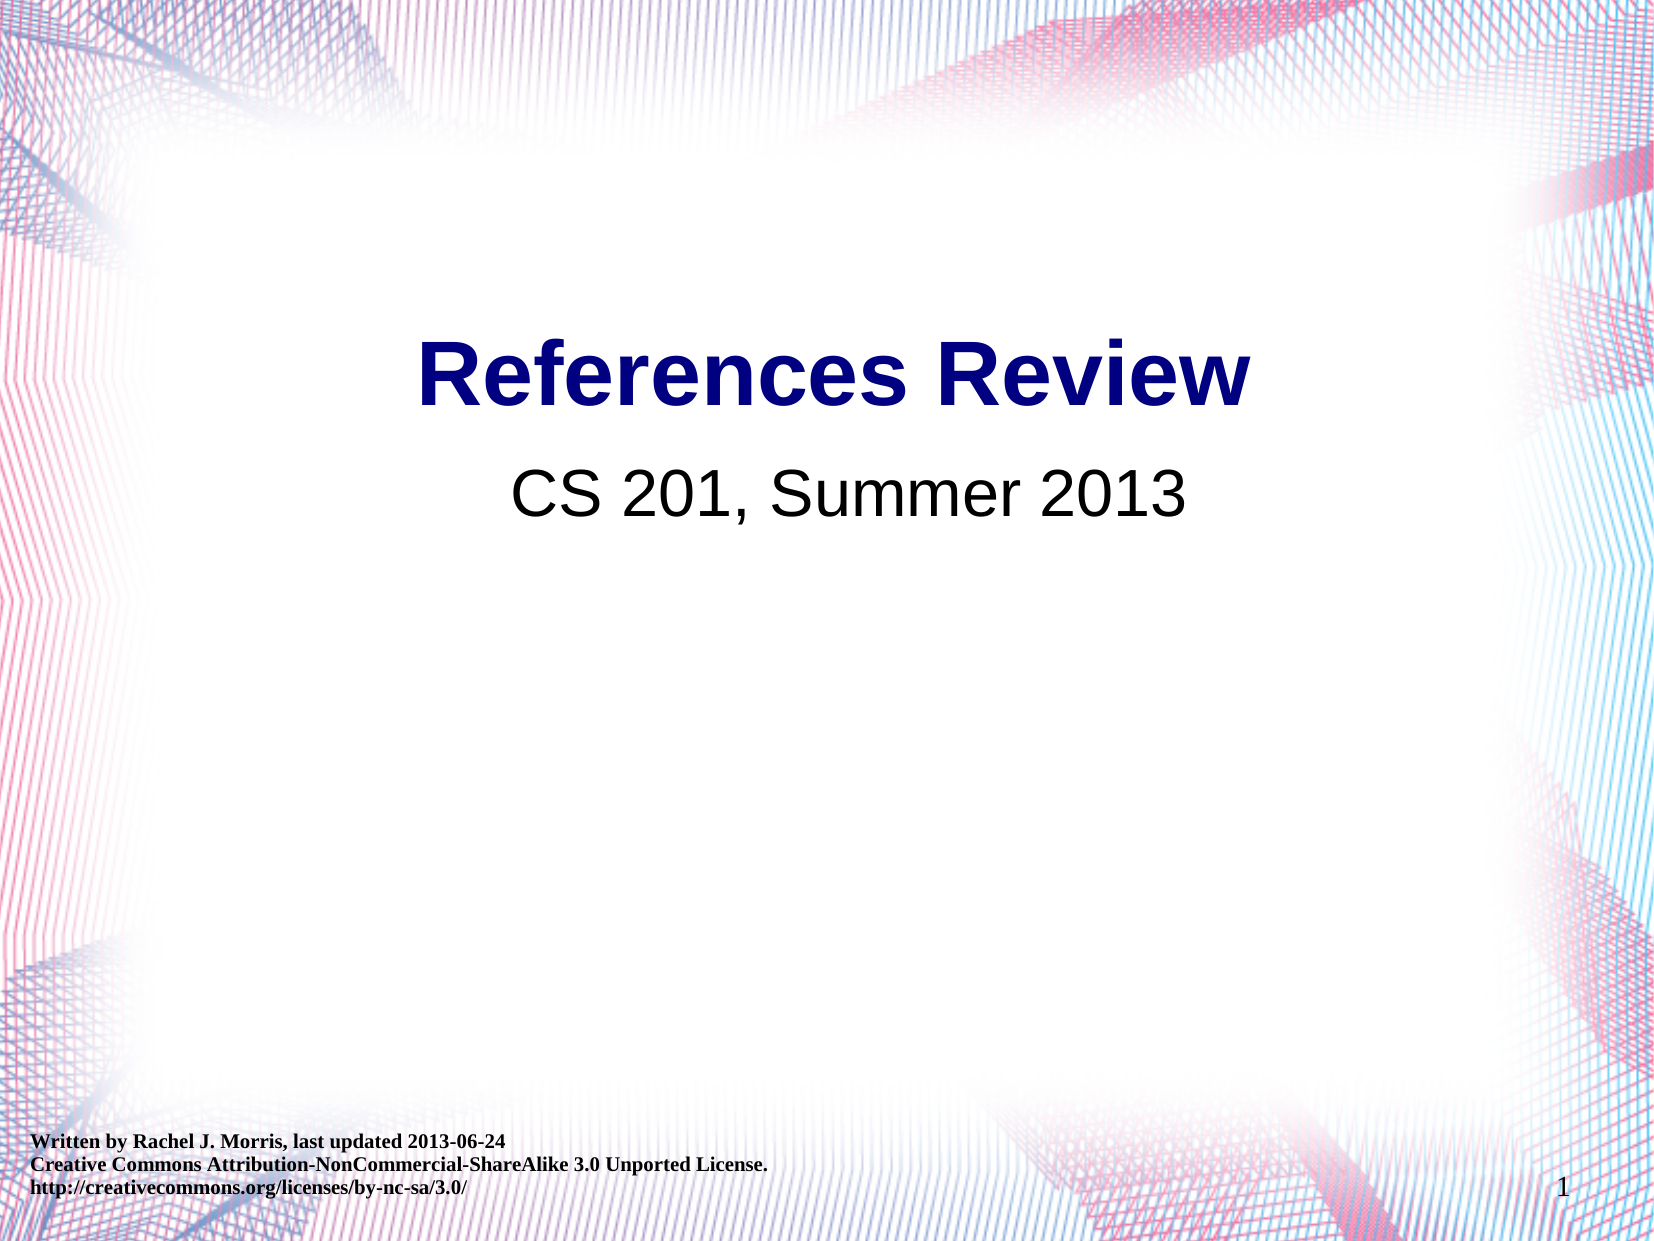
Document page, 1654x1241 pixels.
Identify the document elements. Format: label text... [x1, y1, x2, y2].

text_box CS 201, Summer 2013 [123, 438, 1576, 548]
title References Review [90, 270, 1579, 478]
picture [0, 0, 1654, 1241]
